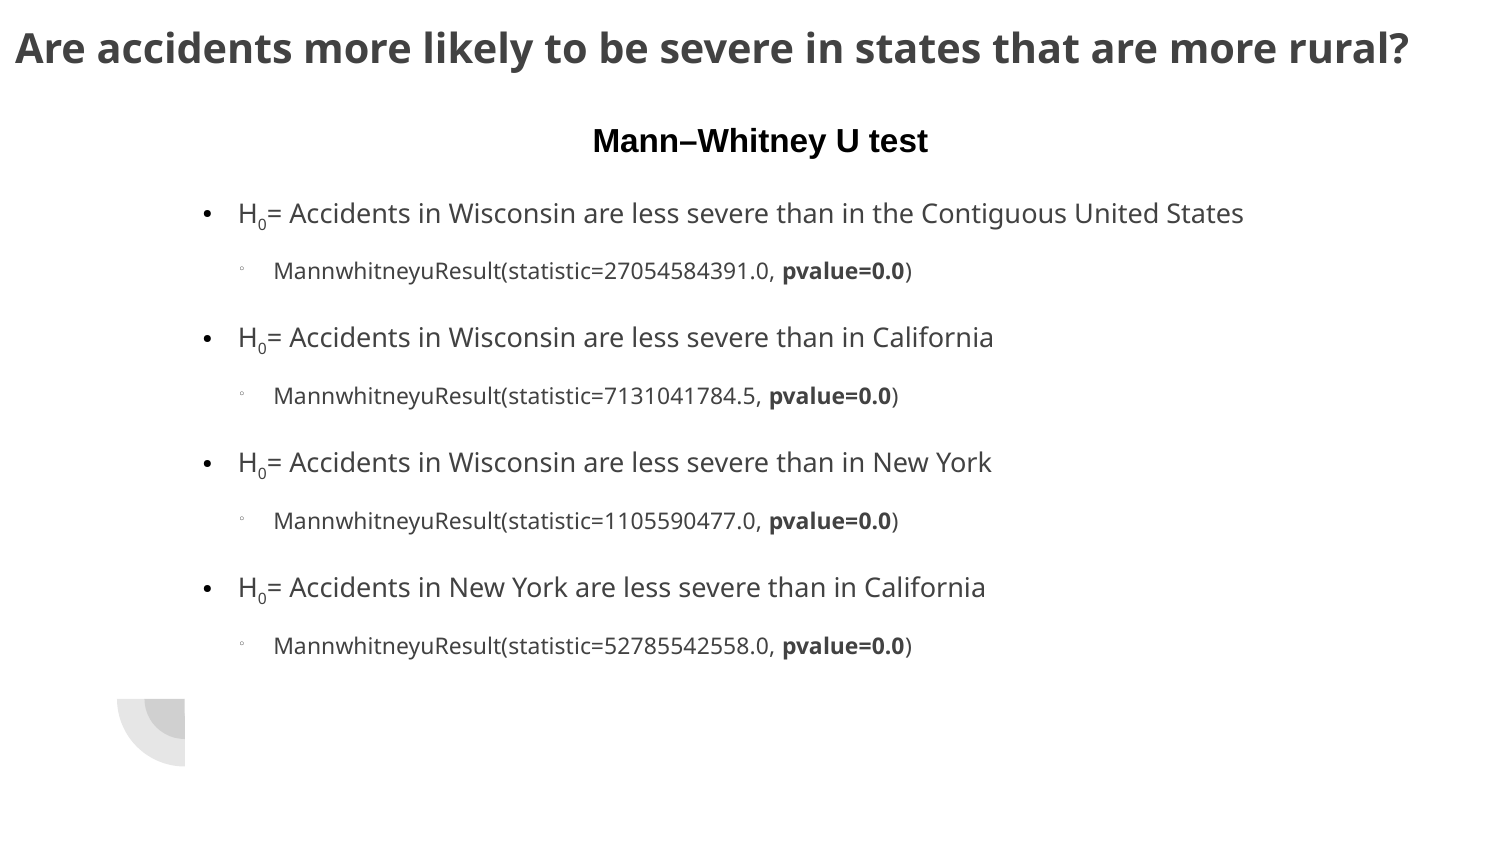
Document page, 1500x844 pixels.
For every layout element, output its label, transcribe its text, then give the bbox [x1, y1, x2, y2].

list Mann–Whitney U test H0= Accidents in Wisconsin are less severe than in the Contiguous United States MannwhitneyuResult(statistic=27054584391.0, pvalue=0.0) H0= Accidents in Wisconsin are less severe than in California MannwhitneyuResult(statistic=7131041784.5, pvalue=0.0) H0= Accidents in Wisconsin are less severe than in New York MannwhitneyuResult(statistic=1105590477.0, pvalue=0.0) H0= Accidents in New York are less severe than in California MannwhitneyuResult(statistic=52785542558.0, pvalue=0.0) [187, 104, 1500, 676]
title Are accidents more likely to be severe in states that are more rural? [0, 4, 1500, 105]
